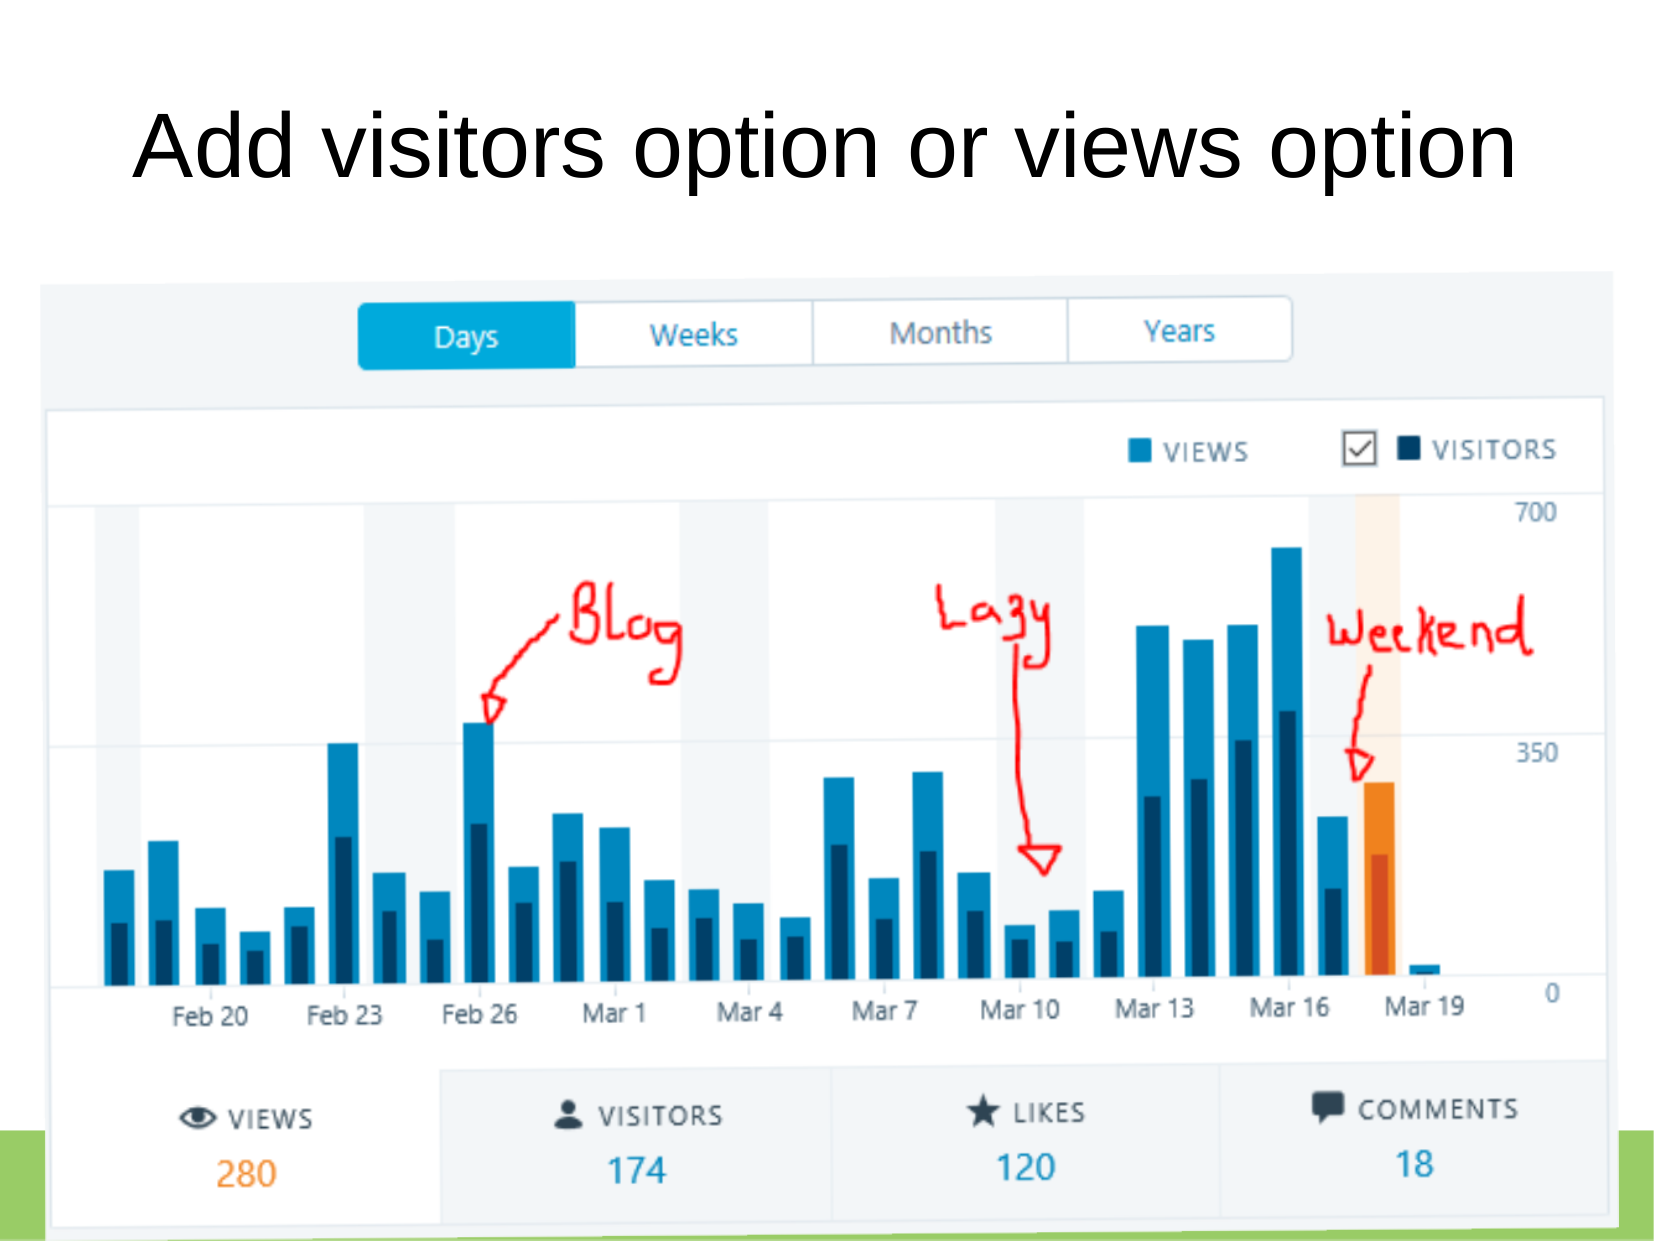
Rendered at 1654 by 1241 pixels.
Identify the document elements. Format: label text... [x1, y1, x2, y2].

title Add visitors option or views option [82, 42, 1571, 249]
picture [0, 0, 1654, 1241]
